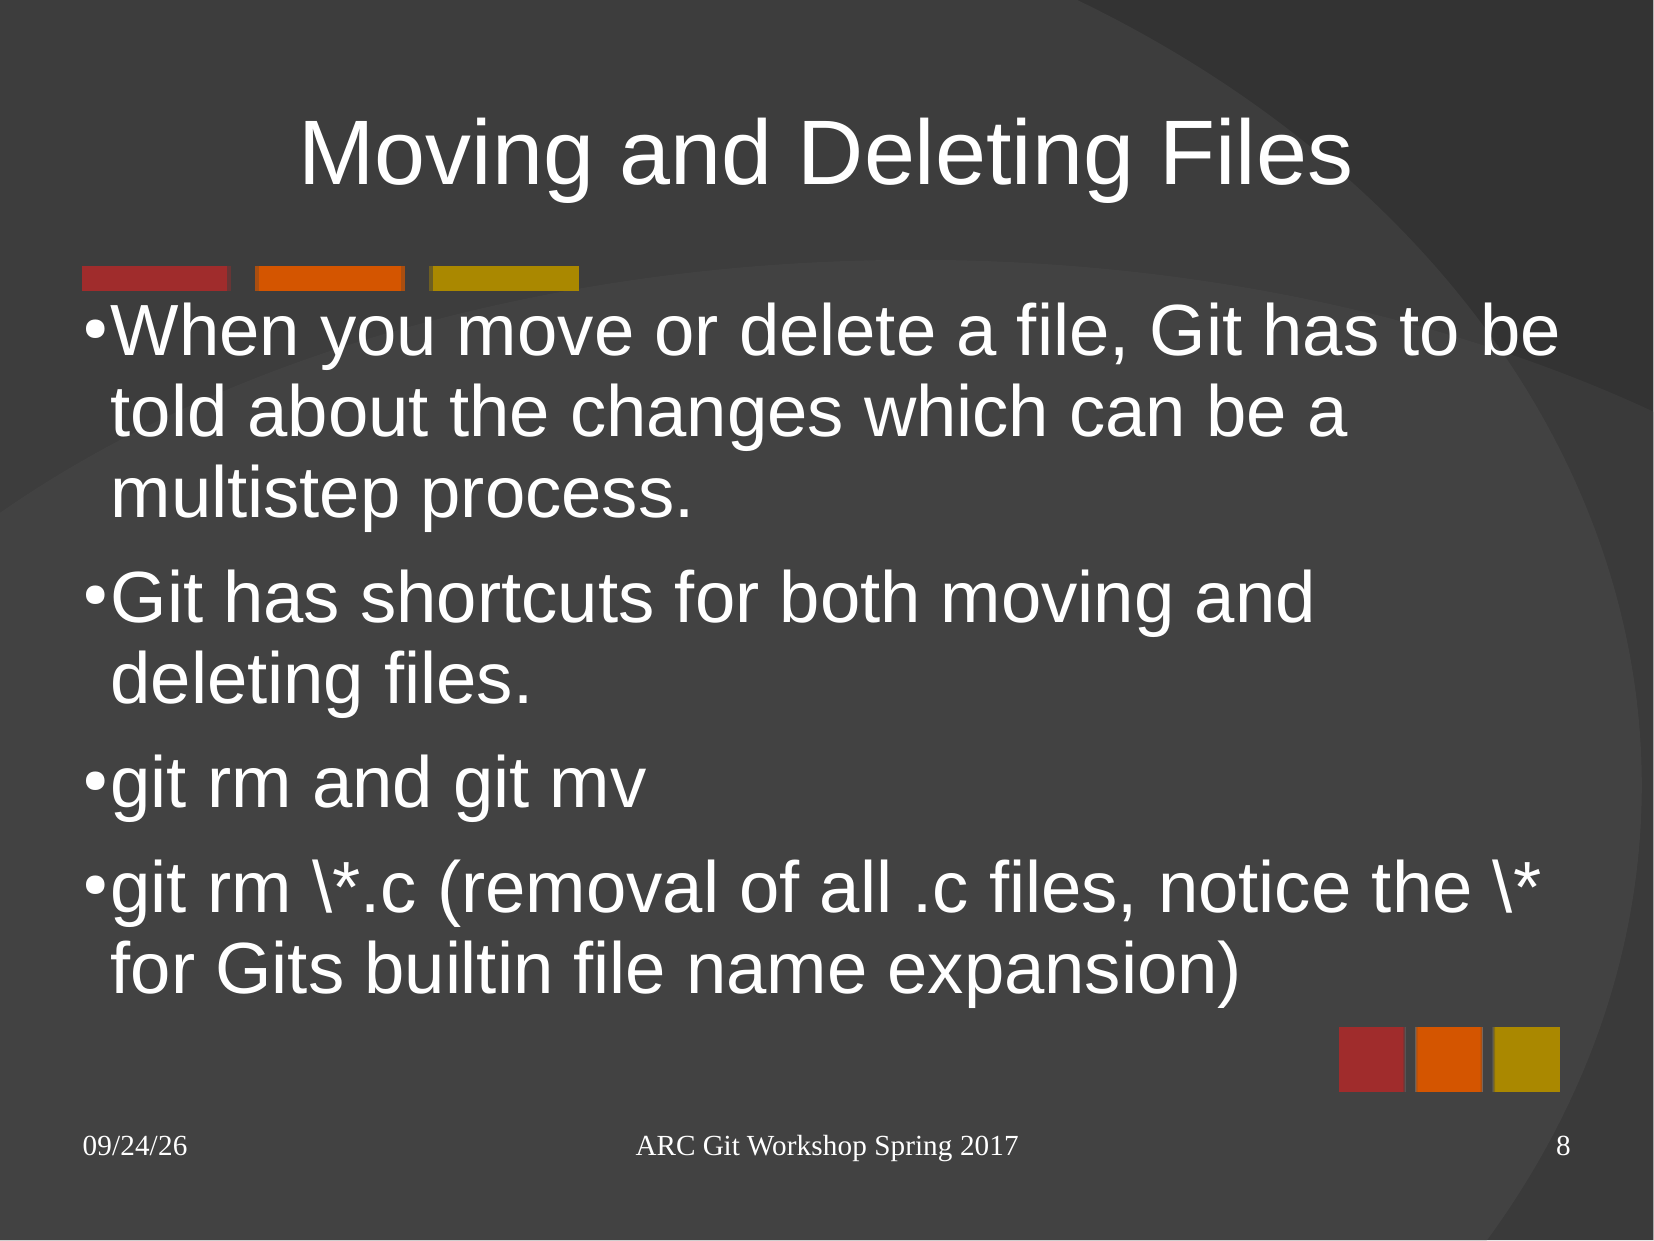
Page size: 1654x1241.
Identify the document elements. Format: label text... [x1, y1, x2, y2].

list When you move or delete a file, Git has to be told about the changes which can be a multistep process. Git has shortcuts for both moving and deleting files. git rm and git mv git rm \*.c (removal of all .c files, notice the \* for Gits builtin file name expansion) [82, 290, 1571, 1010]
picture [1339, 1027, 1560, 1092]
title Moving and Deleting Files [82, 49, 1571, 257]
picture [82, 266, 579, 290]
